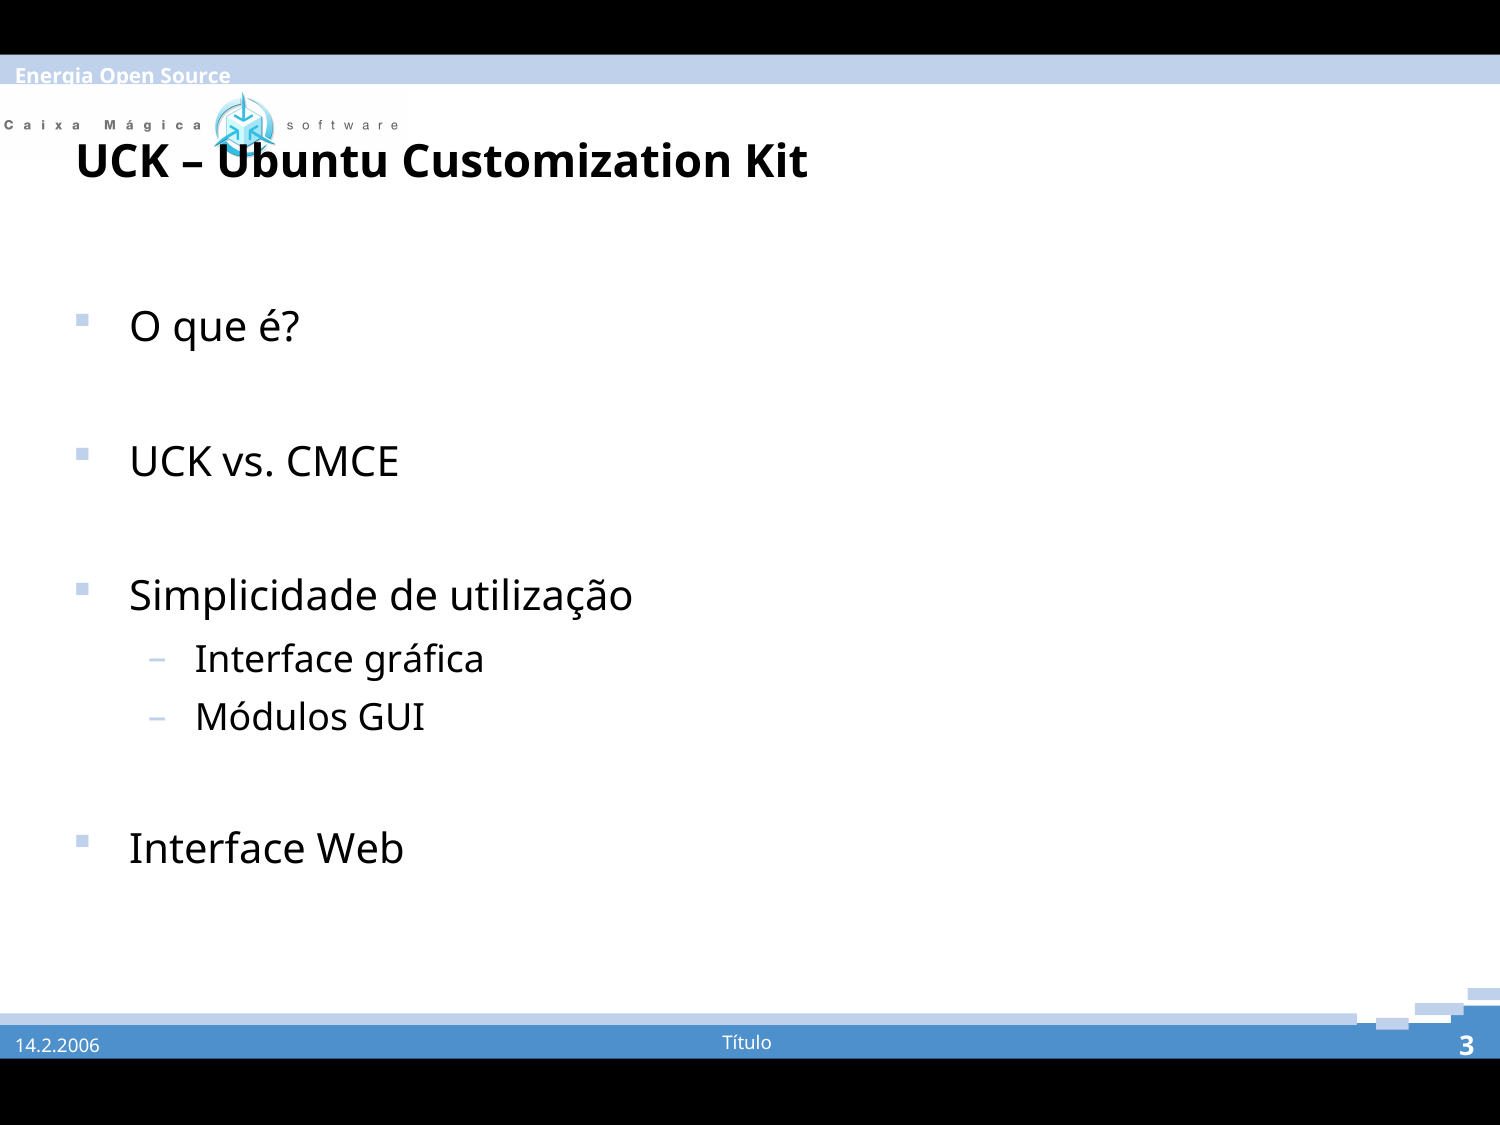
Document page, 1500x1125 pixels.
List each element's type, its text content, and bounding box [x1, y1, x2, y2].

picture [0, 90, 408, 158]
title UCK – Ubuntu Customization Kit [75, 136, 1334, 229]
list O que é? UCK vs. CMCE Simplicidade de utilização Interface gráfica Módulos GUI Interface Web [72, 229, 1423, 972]
